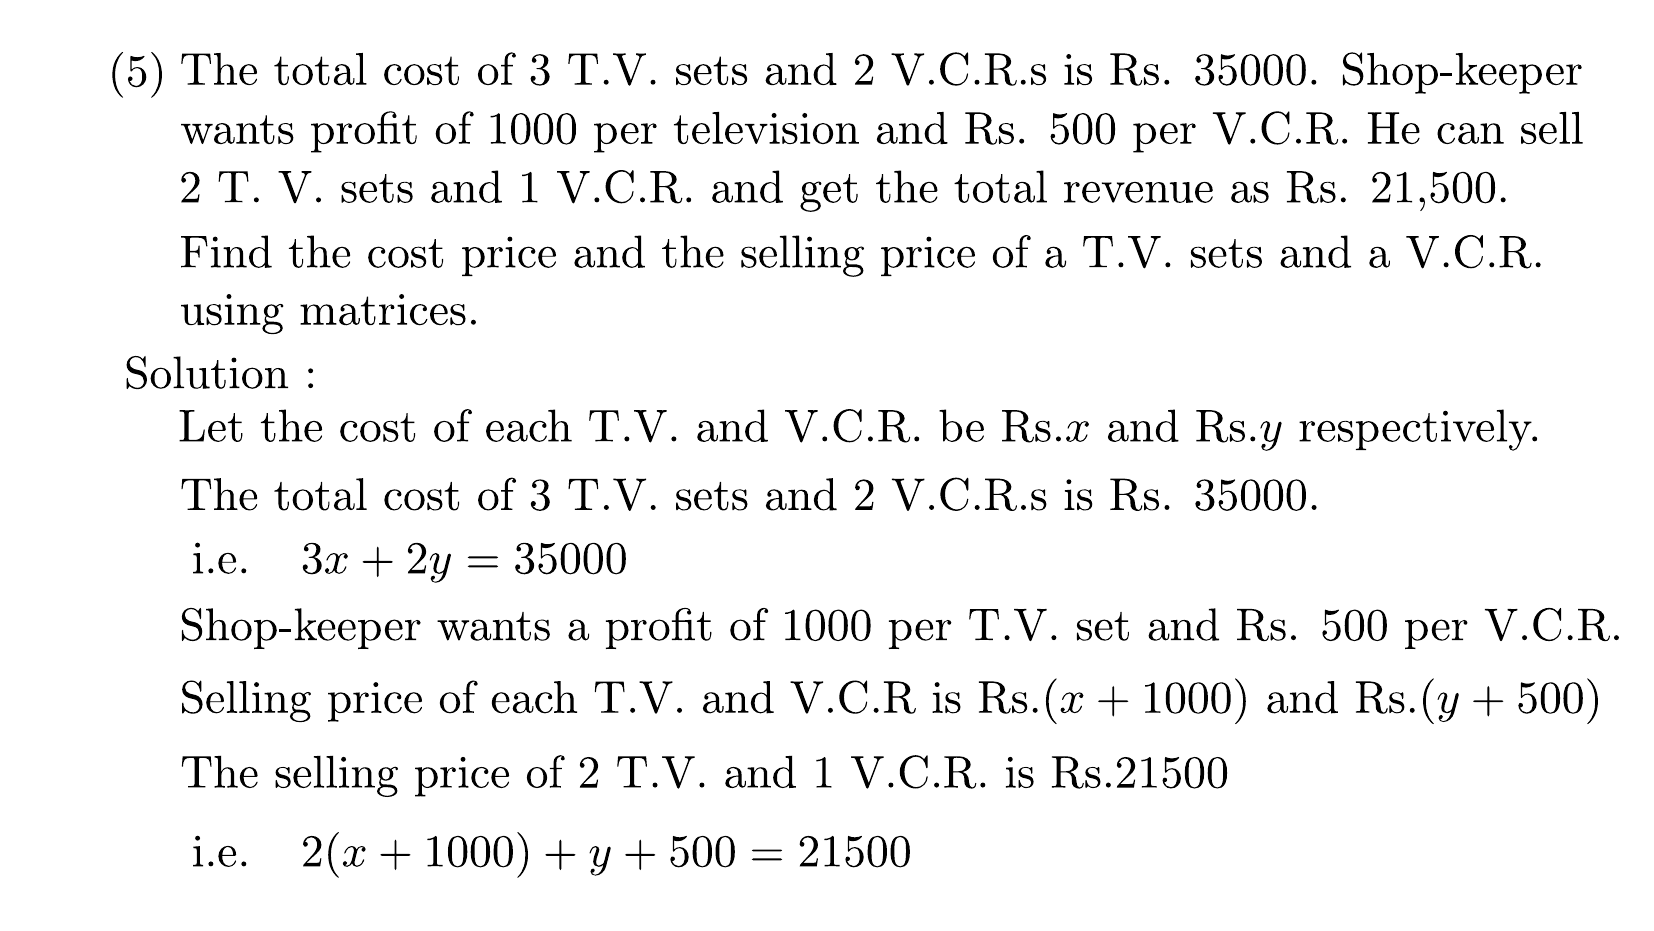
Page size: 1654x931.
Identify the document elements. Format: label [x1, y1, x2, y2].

text_box [181, 52, 1582, 94]
text_box [181, 477, 1317, 512]
text_box [181, 294, 476, 335]
text_box [181, 234, 1541, 277]
text_box [193, 542, 626, 583]
text_box [181, 755, 1228, 798]
text_box [181, 678, 1598, 725]
text_box [126, 355, 314, 390]
subtitle [47, 35, 1607, 898]
text_box [181, 607, 1619, 650]
text_box [193, 832, 910, 878]
text_box [181, 111, 1583, 153]
text_box [110, 51, 162, 98]
text_box [179, 409, 1538, 451]
text_box [181, 170, 1506, 212]
